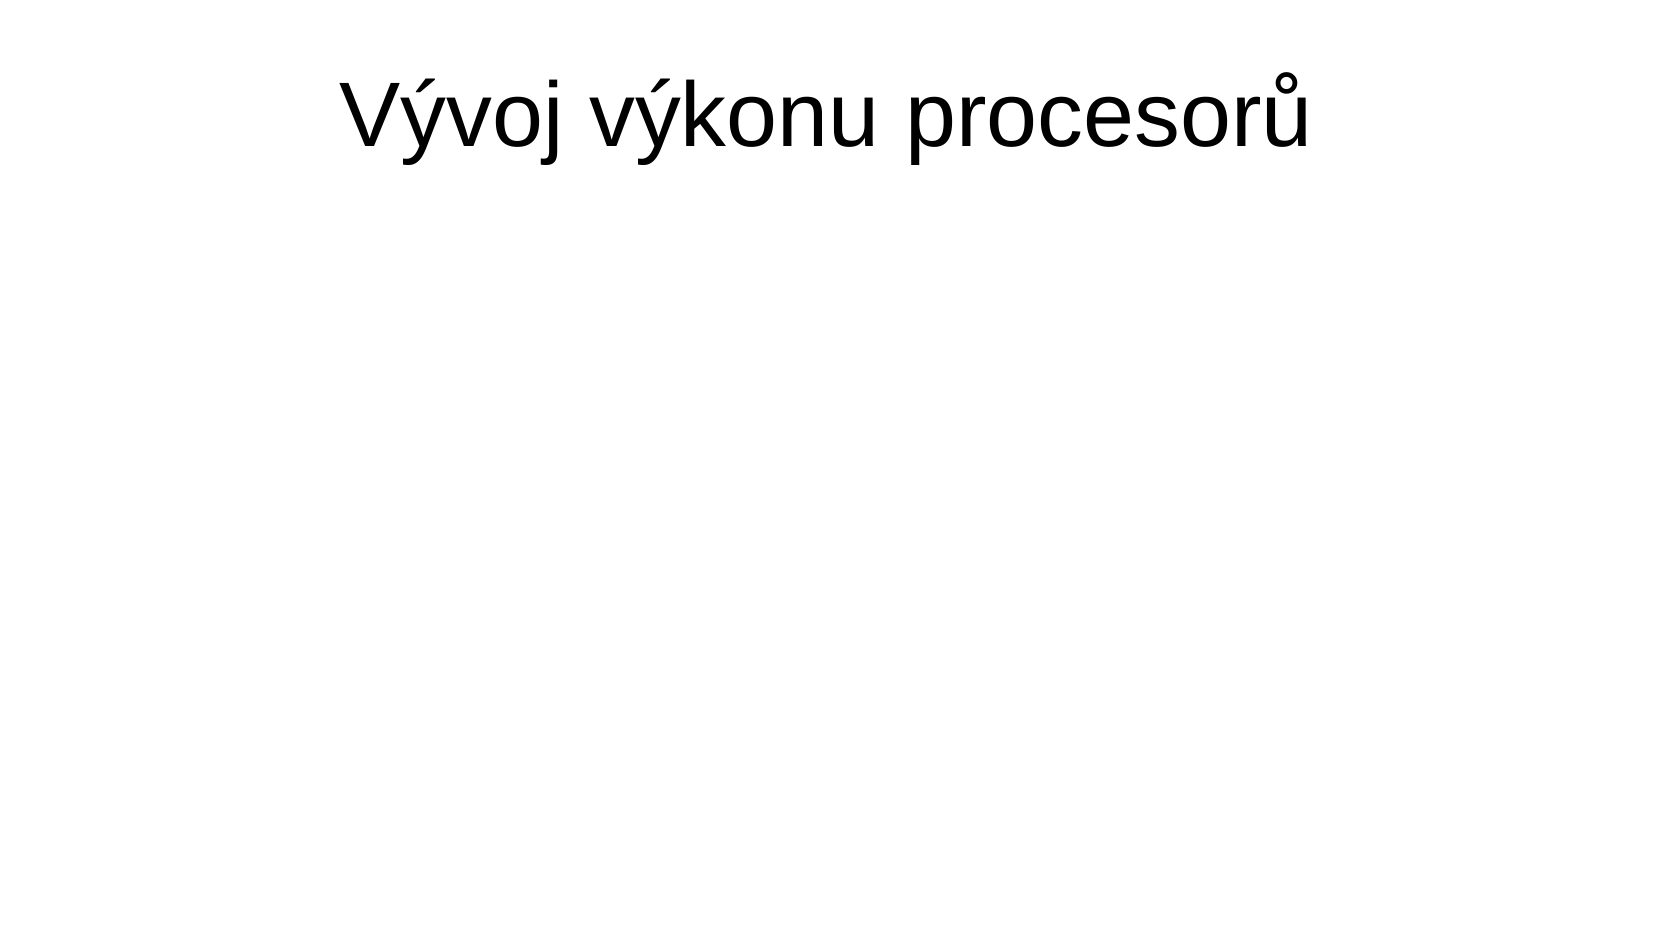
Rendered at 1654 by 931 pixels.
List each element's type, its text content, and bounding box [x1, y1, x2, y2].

title Vývoj výkonu procesorů [82, 37, 1571, 193]
